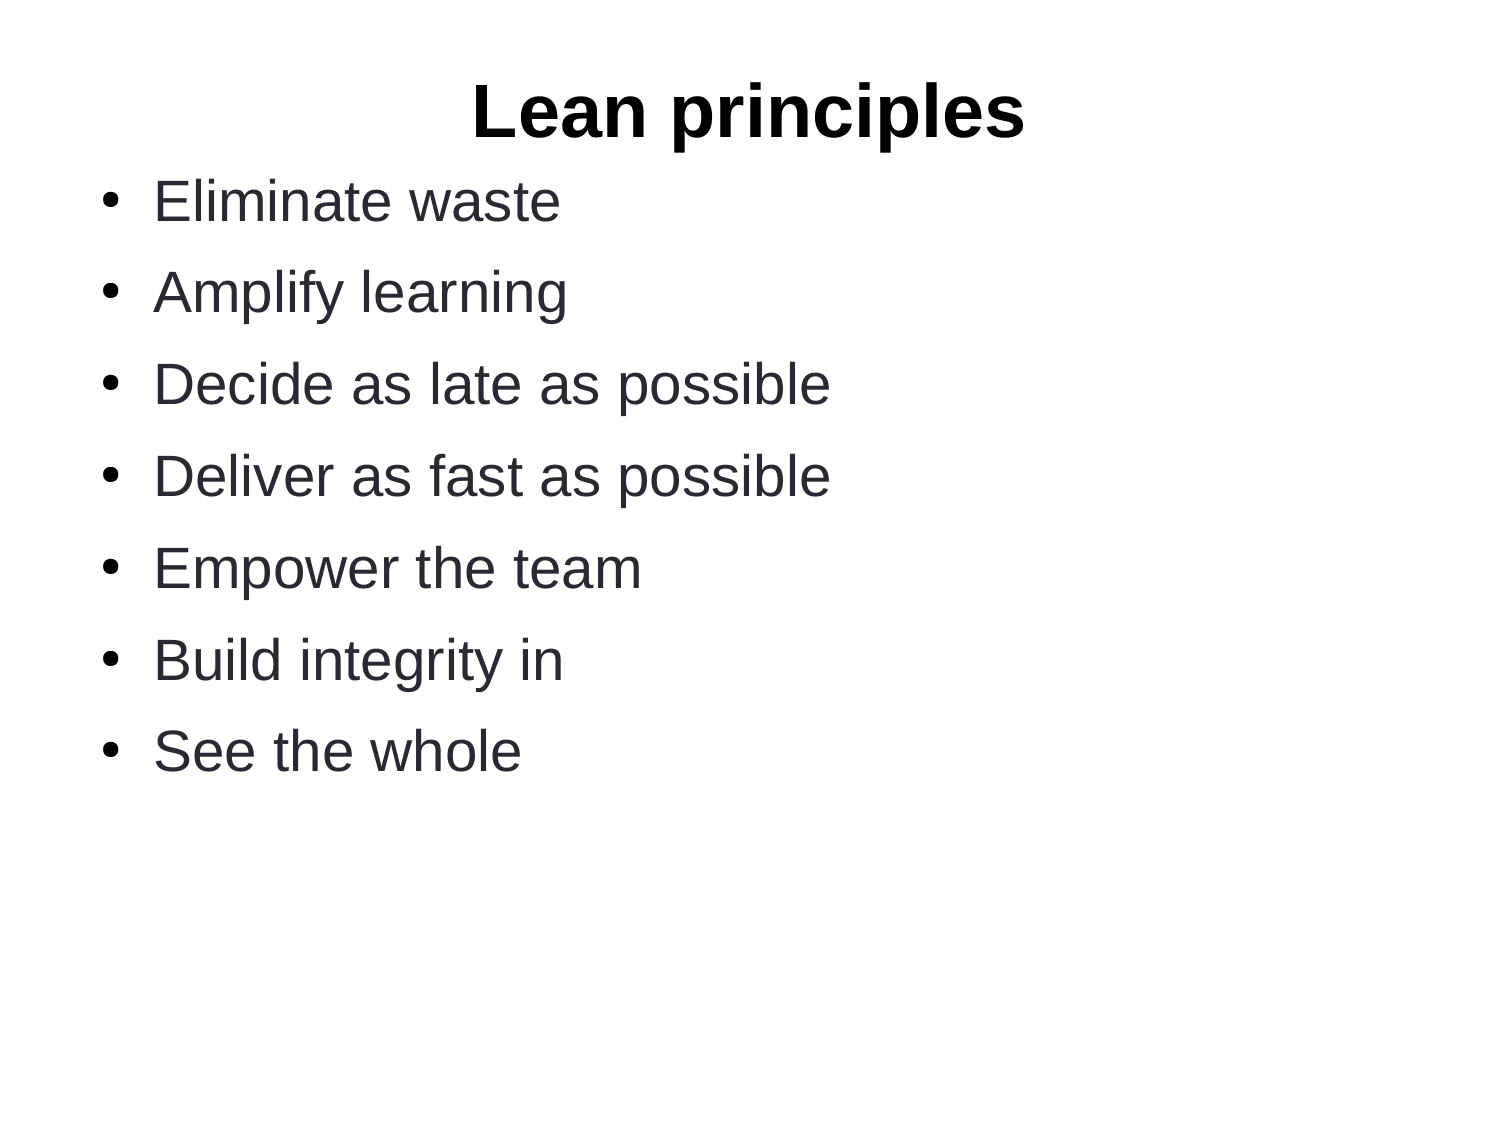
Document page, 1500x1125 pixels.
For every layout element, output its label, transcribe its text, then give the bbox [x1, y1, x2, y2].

list Eliminate waste Amplify learning Decide as late as possible Deliver as fast as possible Empower the team Build integrity in See the whole [82, 168, 1403, 1040]
title Lean principles [75, 44, 1425, 177]
